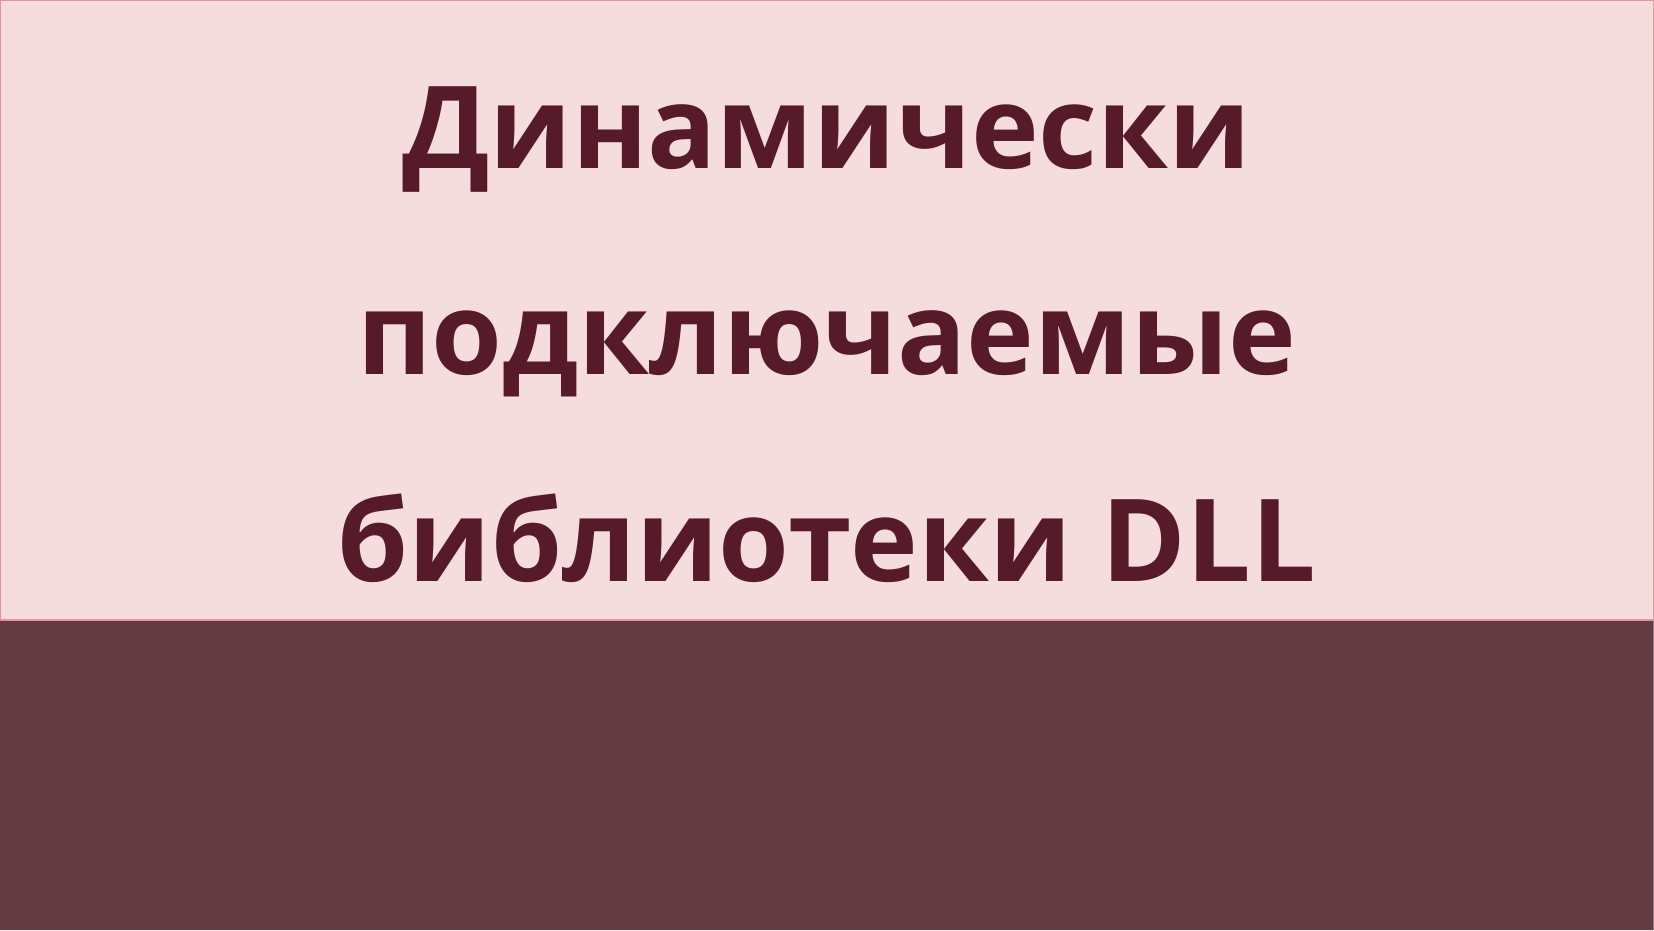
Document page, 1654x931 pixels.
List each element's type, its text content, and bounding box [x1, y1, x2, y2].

title Динамически подключаемые библиотеки DLL [59, 0, 1595, 604]
